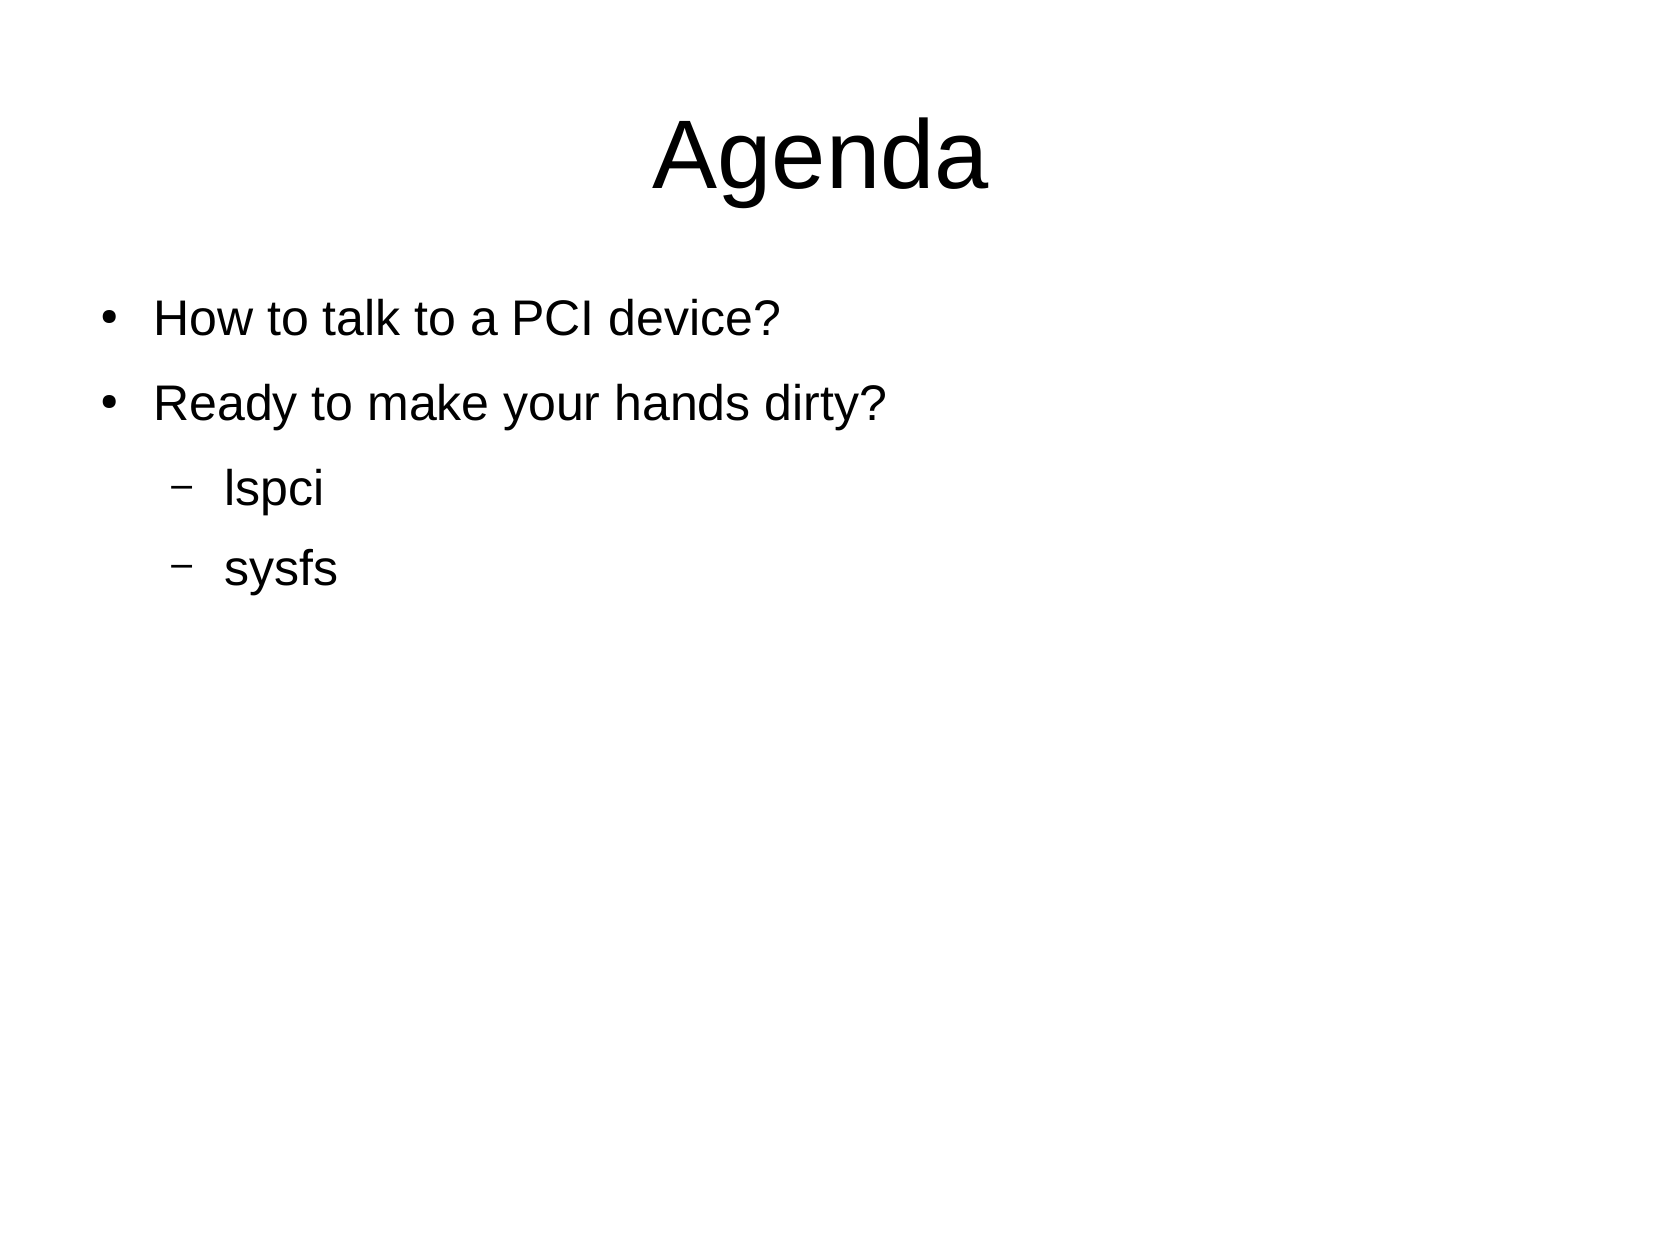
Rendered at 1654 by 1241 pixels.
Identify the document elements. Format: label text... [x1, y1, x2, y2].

list How to talk to a PCI device? Ready to make your hands dirty? lspci sysfs [82, 290, 1538, 1010]
title Agenda [52, 100, 1589, 210]
